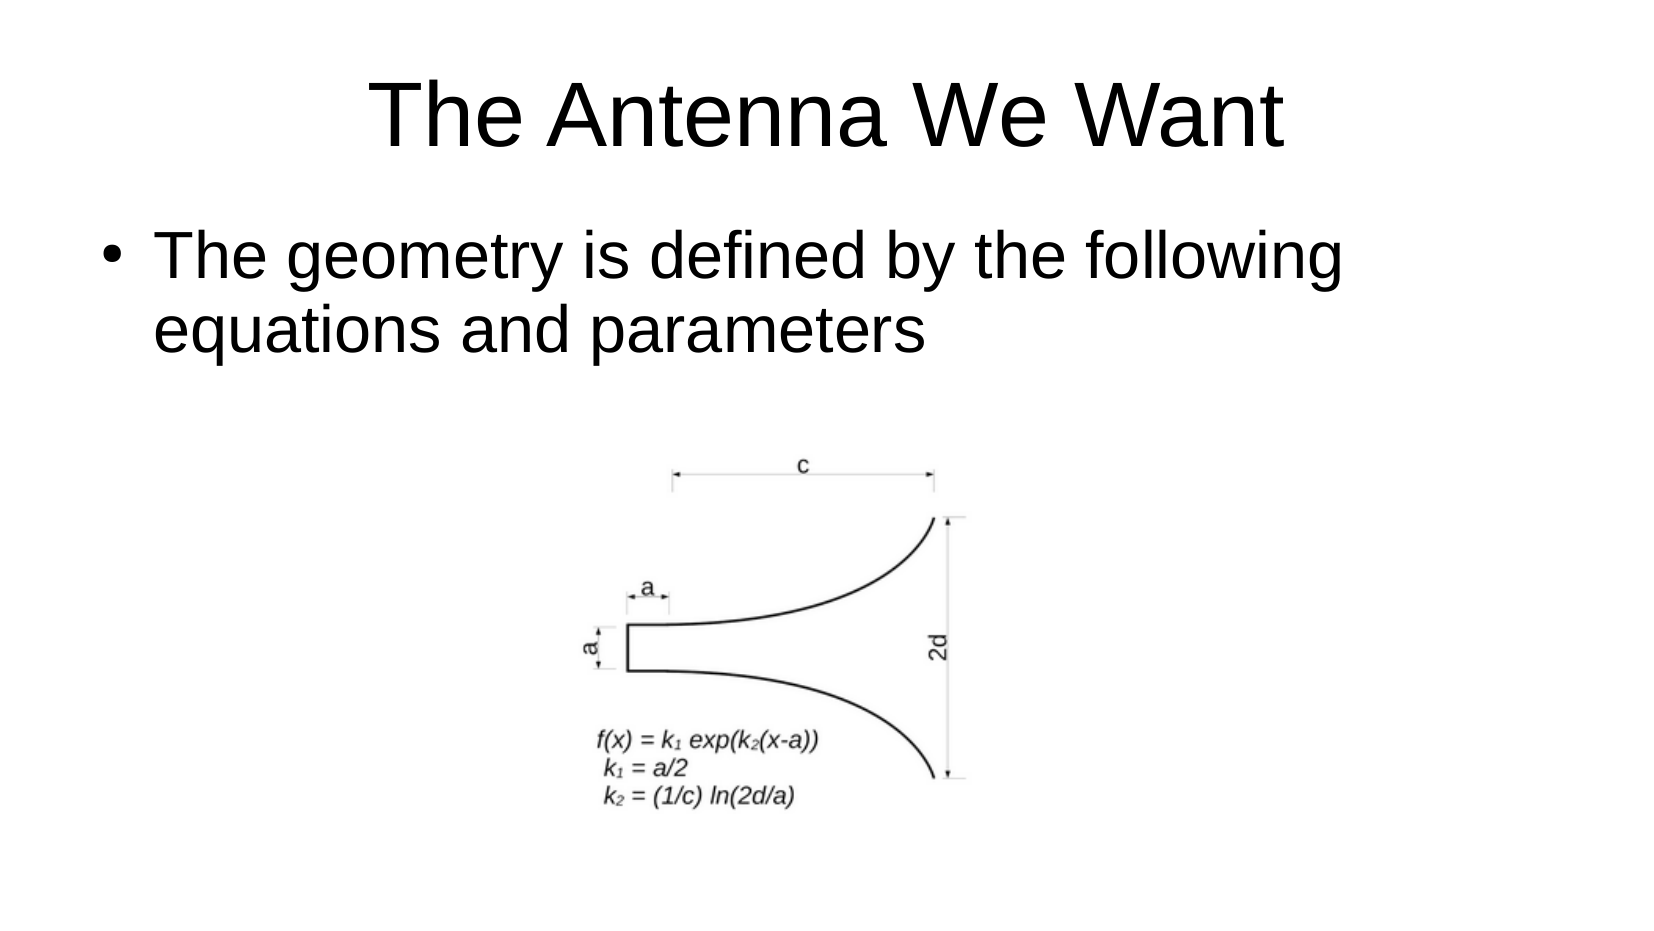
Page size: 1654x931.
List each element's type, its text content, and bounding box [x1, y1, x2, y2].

title The Antenna We Want [82, 37, 1571, 193]
list The geometry is defined by the following equations and parameters [82, 217, 1571, 758]
picture [543, 449, 976, 815]
